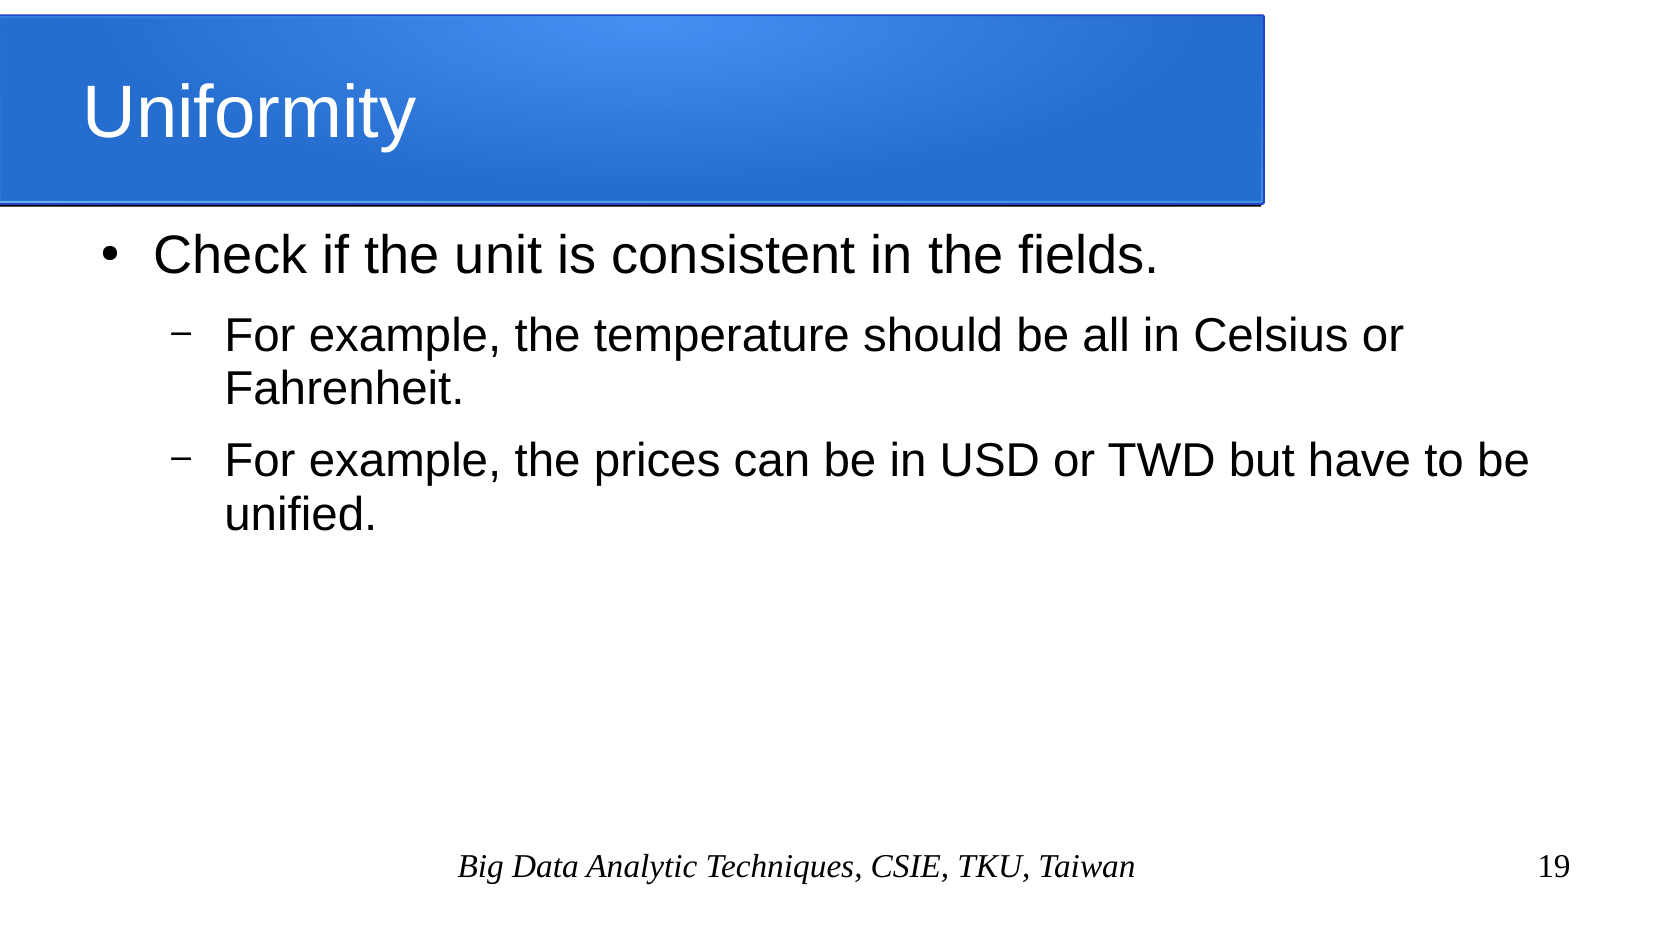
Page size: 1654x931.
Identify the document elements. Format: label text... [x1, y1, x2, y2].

list Check if the unit is consistent in the fields. For example, the temperature should be all in Celsius or Fahrenheit. For example, the prices can be in USD or TWD but have to be unified. [82, 224, 1571, 764]
title Uniformity [82, 35, 1235, 189]
